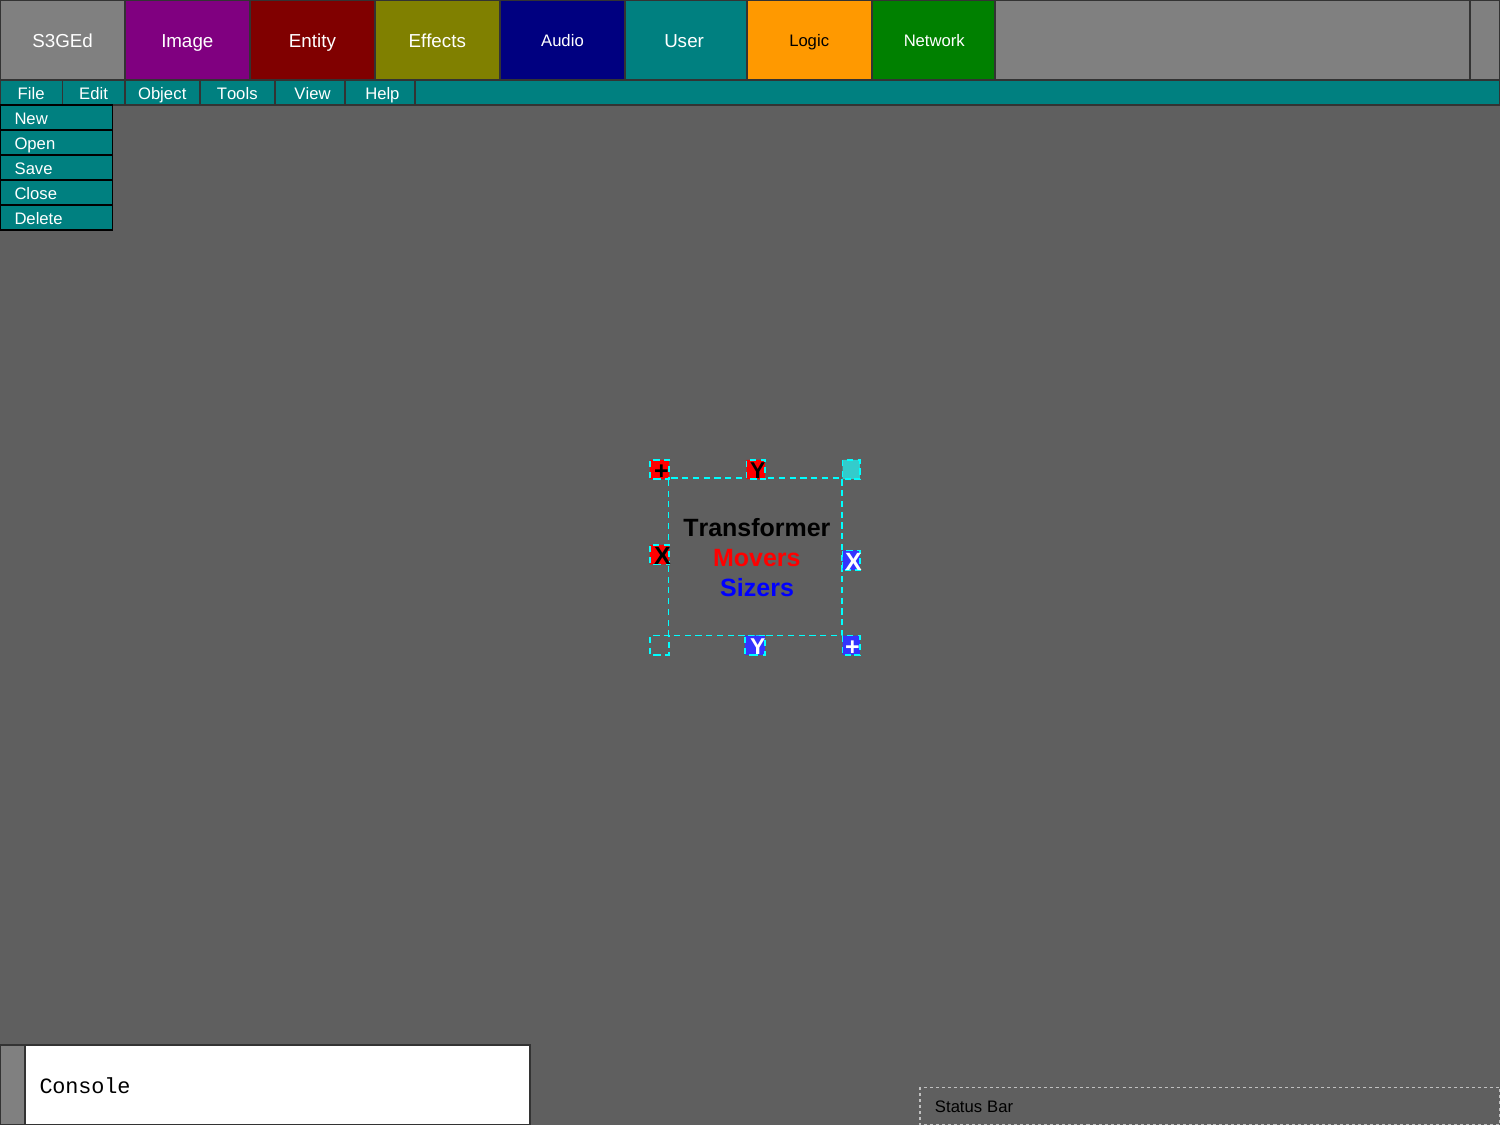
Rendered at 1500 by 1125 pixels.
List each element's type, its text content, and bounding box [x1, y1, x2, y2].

text_box X [849, 563, 857, 570]
text_box X [665, 549, 669, 561]
text_box File [0, 79, 62, 104]
text_box Save [0, 154, 113, 179]
text_box New [0, 104, 113, 129]
text_box X [842, 550, 860, 570]
text_box Edit [62, 79, 124, 105]
text_box Transformer Movers Sizers [668, 478, 843, 636]
text_box Tools [199, 79, 275, 105]
text_box + [842, 635, 860, 655]
text_box Y [746, 459, 765, 480]
text_box Object [124, 79, 199, 105]
text_box [414, 79, 1500, 105]
text_box Open [0, 129, 113, 154]
text_box X [856, 555, 860, 567]
text_box Help [345, 79, 414, 105]
text_box [842, 459, 860, 480]
text_box View [275, 79, 345, 105]
text_box Delete [0, 204, 113, 230]
text_box + [649, 459, 669, 480]
text_box X [649, 544, 669, 565]
text_box Close [0, 179, 113, 204]
text_box Y [744, 635, 765, 655]
